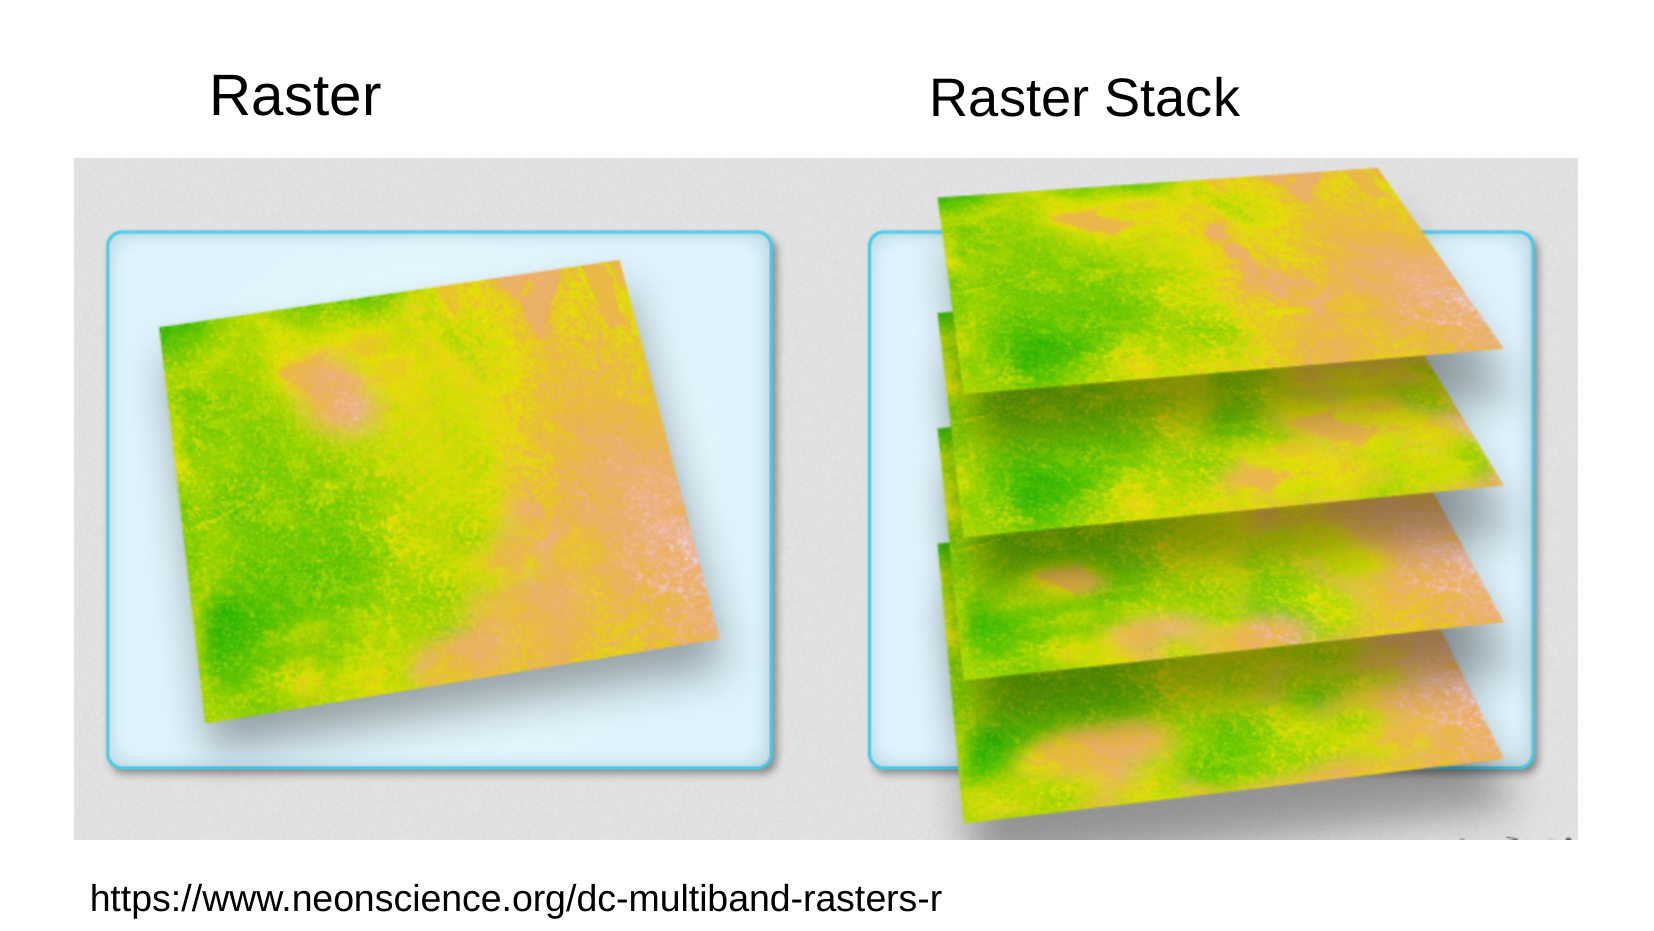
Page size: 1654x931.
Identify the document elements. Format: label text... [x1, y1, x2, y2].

picture [74, 158, 1578, 840]
text_box Raster [194, 55, 555, 135]
text_box Raster Stack [914, 59, 1485, 136]
text_box https://www.neonscience.org/dc-multiband-rasters-r [74, 869, 958, 931]
